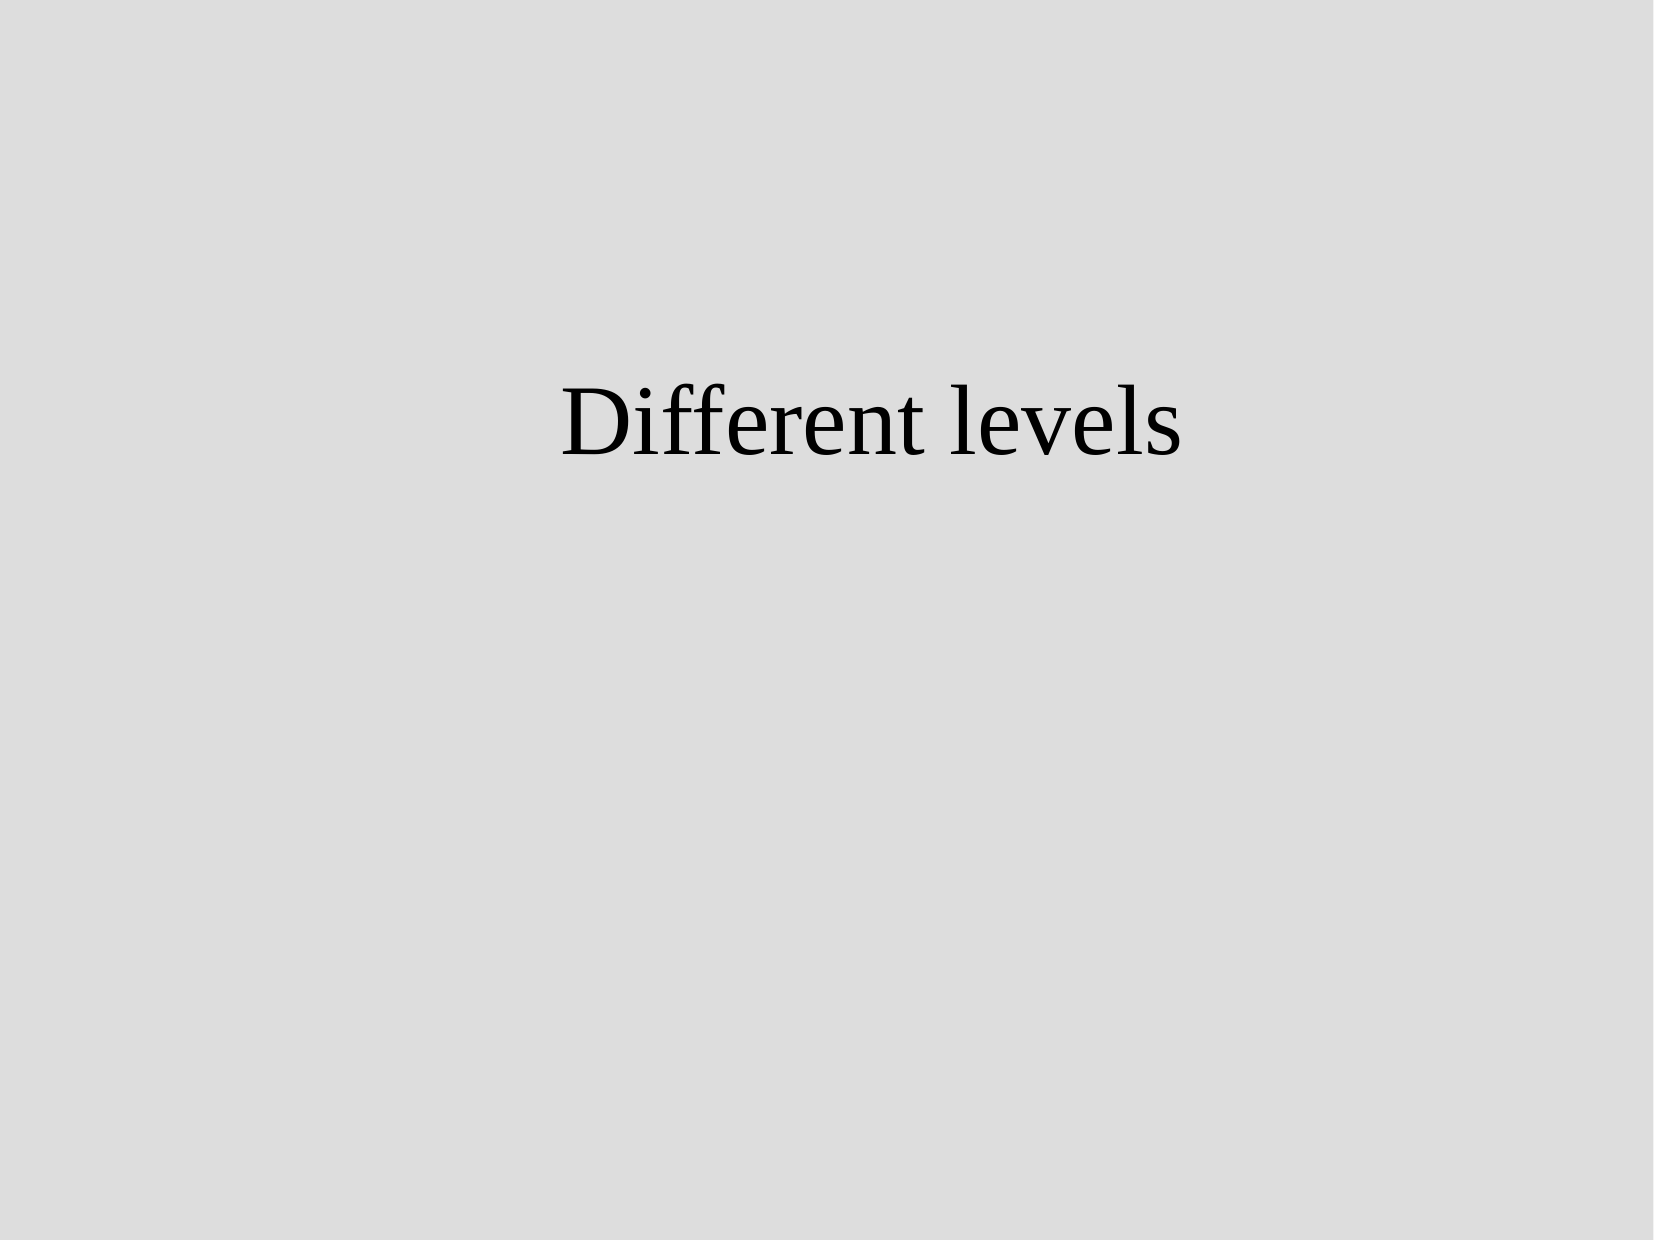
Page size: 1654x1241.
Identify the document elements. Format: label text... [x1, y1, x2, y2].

text_box Different levels [271, 357, 1473, 484]
subtitle [82, 49, 1571, 1010]
